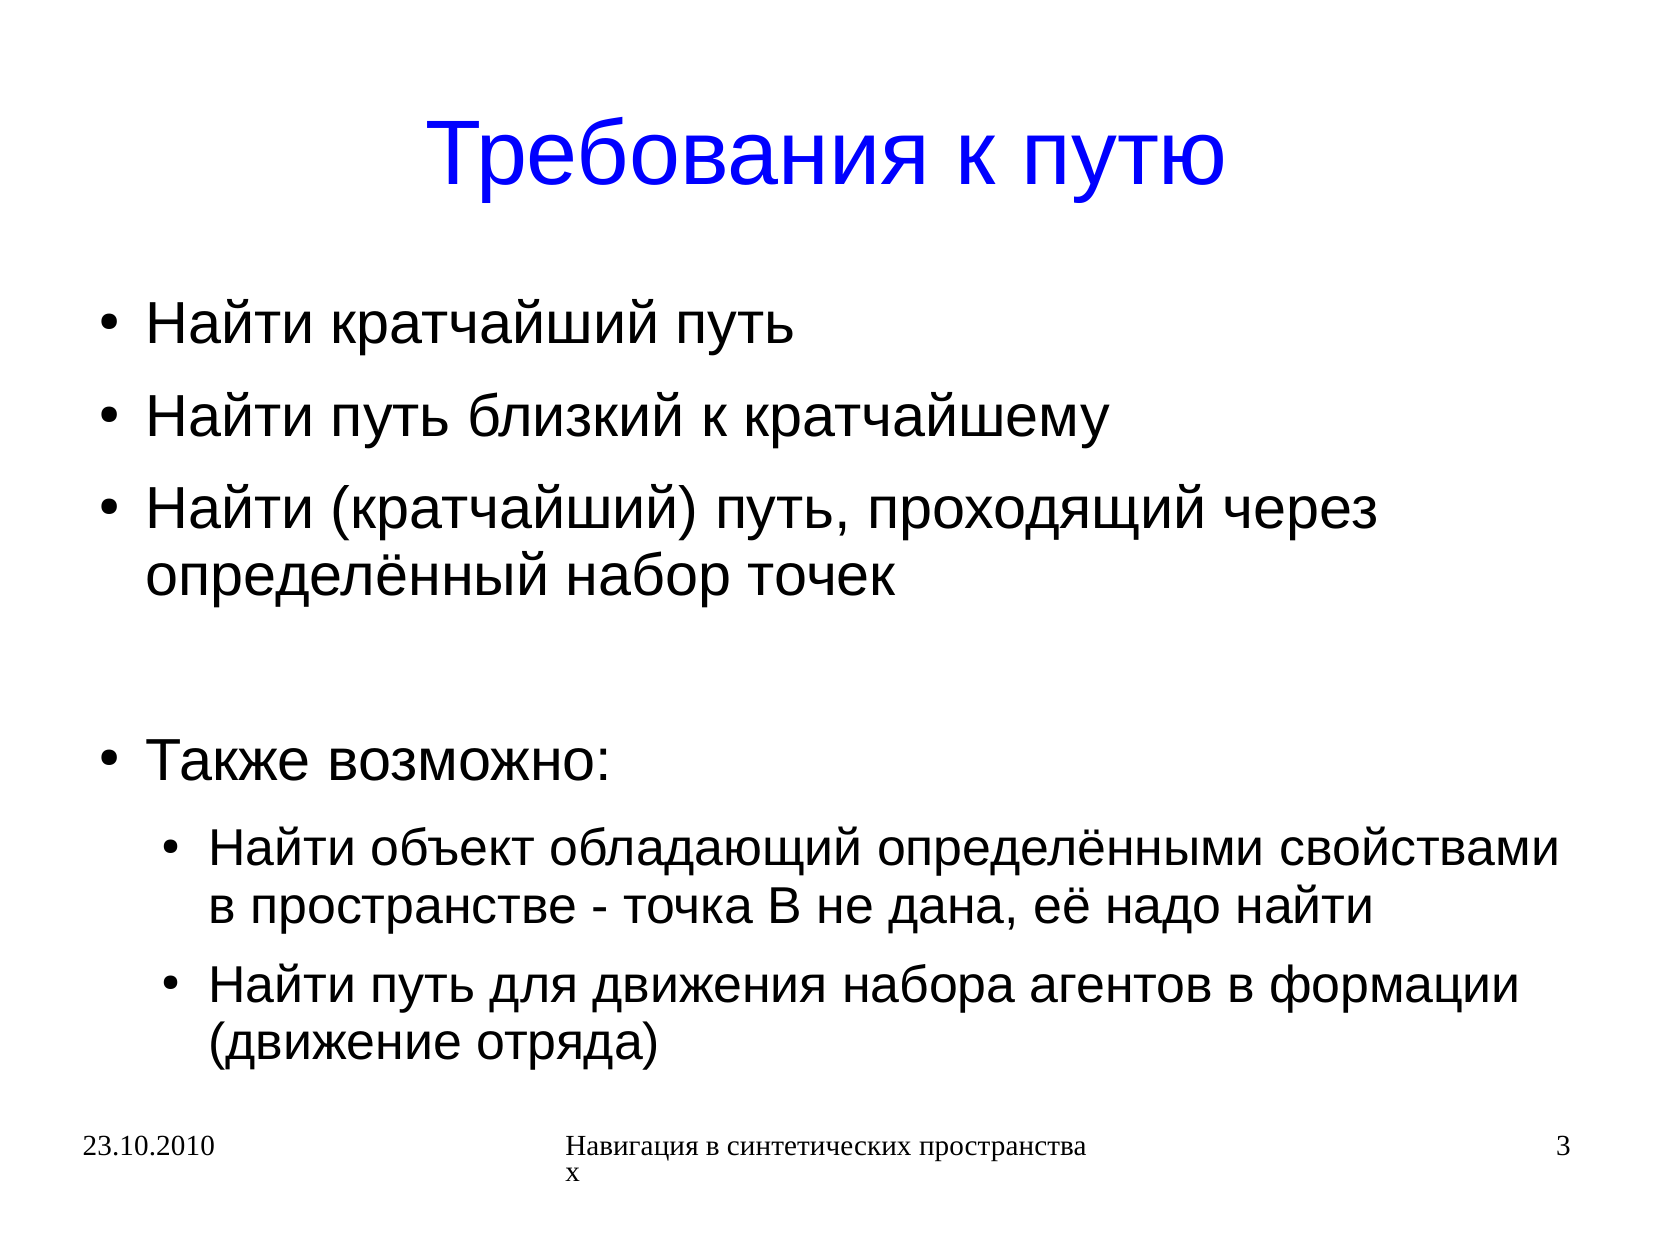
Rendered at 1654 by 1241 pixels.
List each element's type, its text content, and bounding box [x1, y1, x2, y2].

title Требования к путю [82, 49, 1571, 257]
list Найти кратчайший путь Найти путь близкий к кратчайшему Найти (кратчайший) путь, проходящий через определённый набор точек Также возможно: Найти объект обладающий определёнными свойствами в пространстве - точка B не дана, её надо найти Найти путь для движения набора агентов в формации (движение отряда) [82, 290, 1571, 1109]
